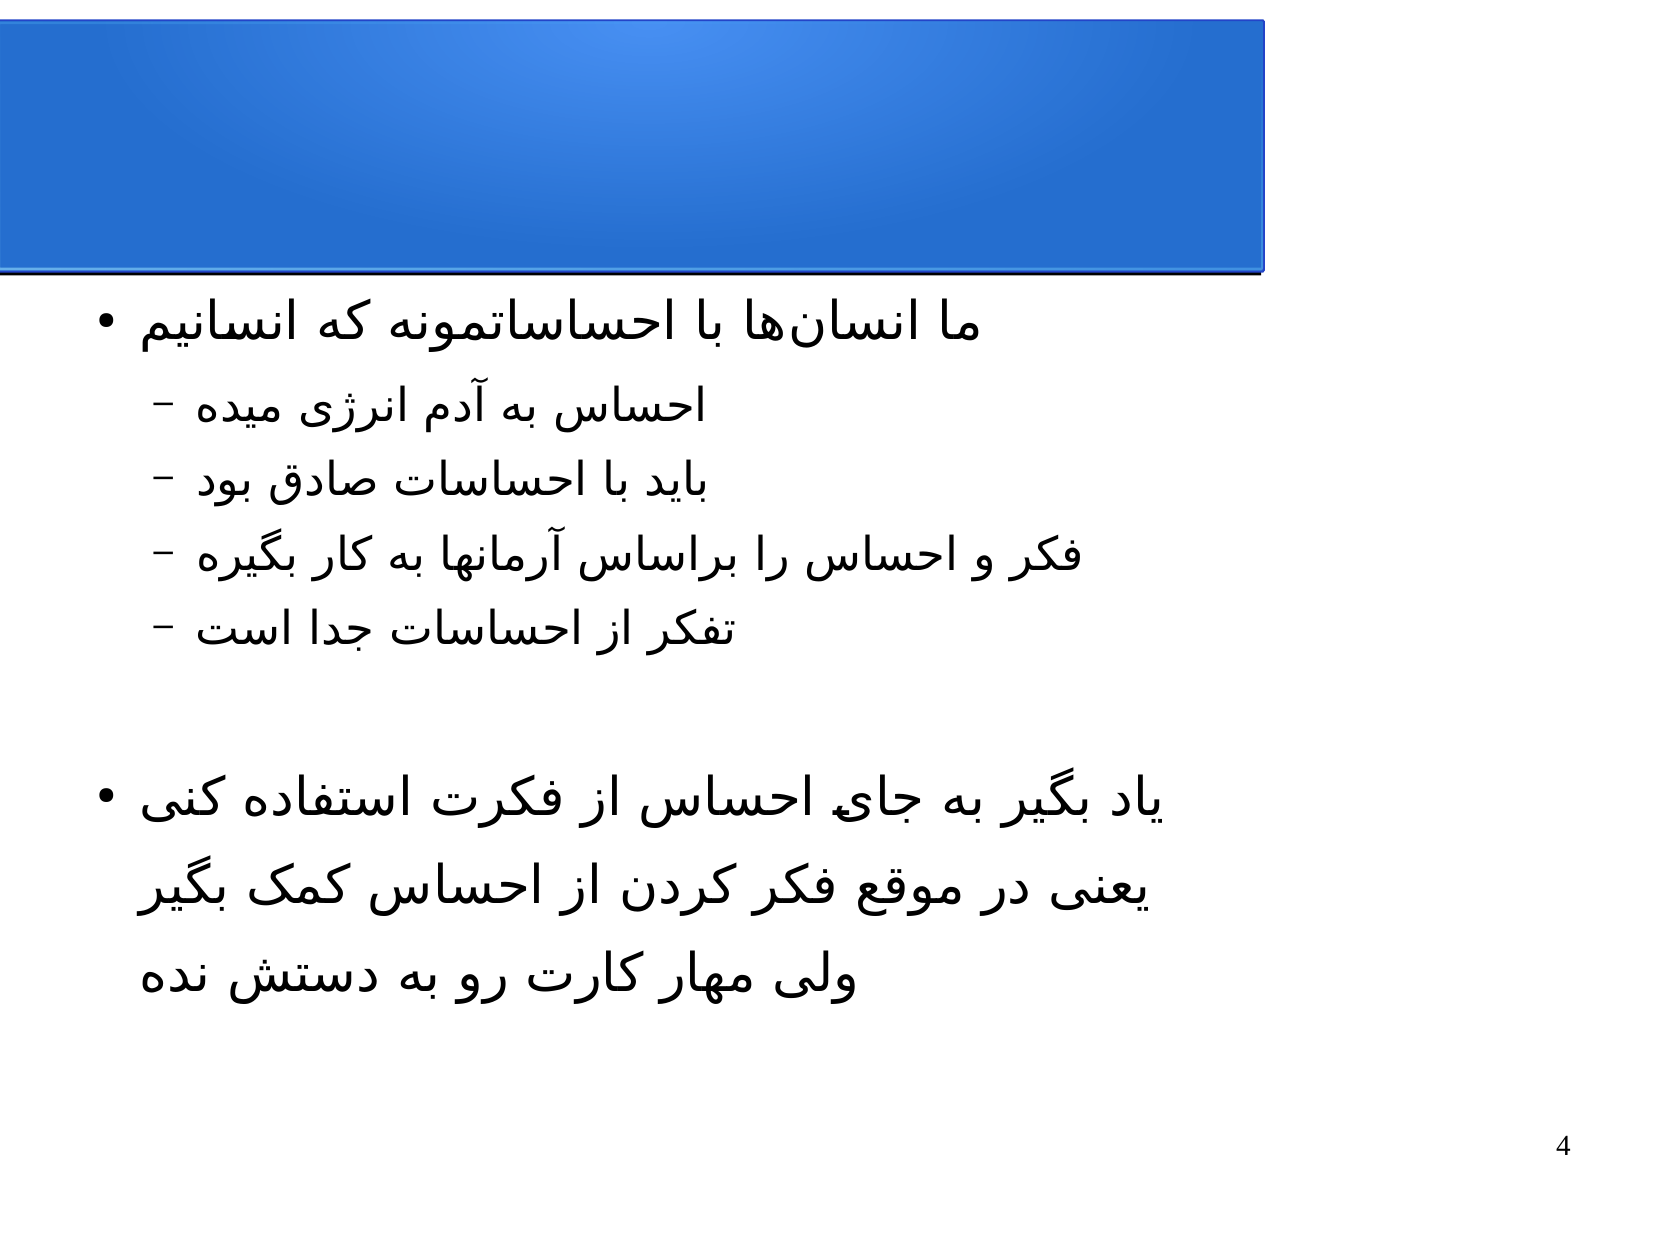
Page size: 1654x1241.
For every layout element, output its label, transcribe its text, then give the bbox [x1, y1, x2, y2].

list ما انسان‌ها با احساساتمونه که انسانیم احساس به آدم انرژی میده باید با احساسات صادق بود فکر و احساس را براساس آرمانها به کار بگیره تفکر از احساسات جدا است یاد بگیر به جای احساس از فکرت استفاده کنی یعنی در موقع فکر کردن از احساس کمک بگیر ولی مهار کارت رو به دستش نده [82, 290, 1538, 1010]
